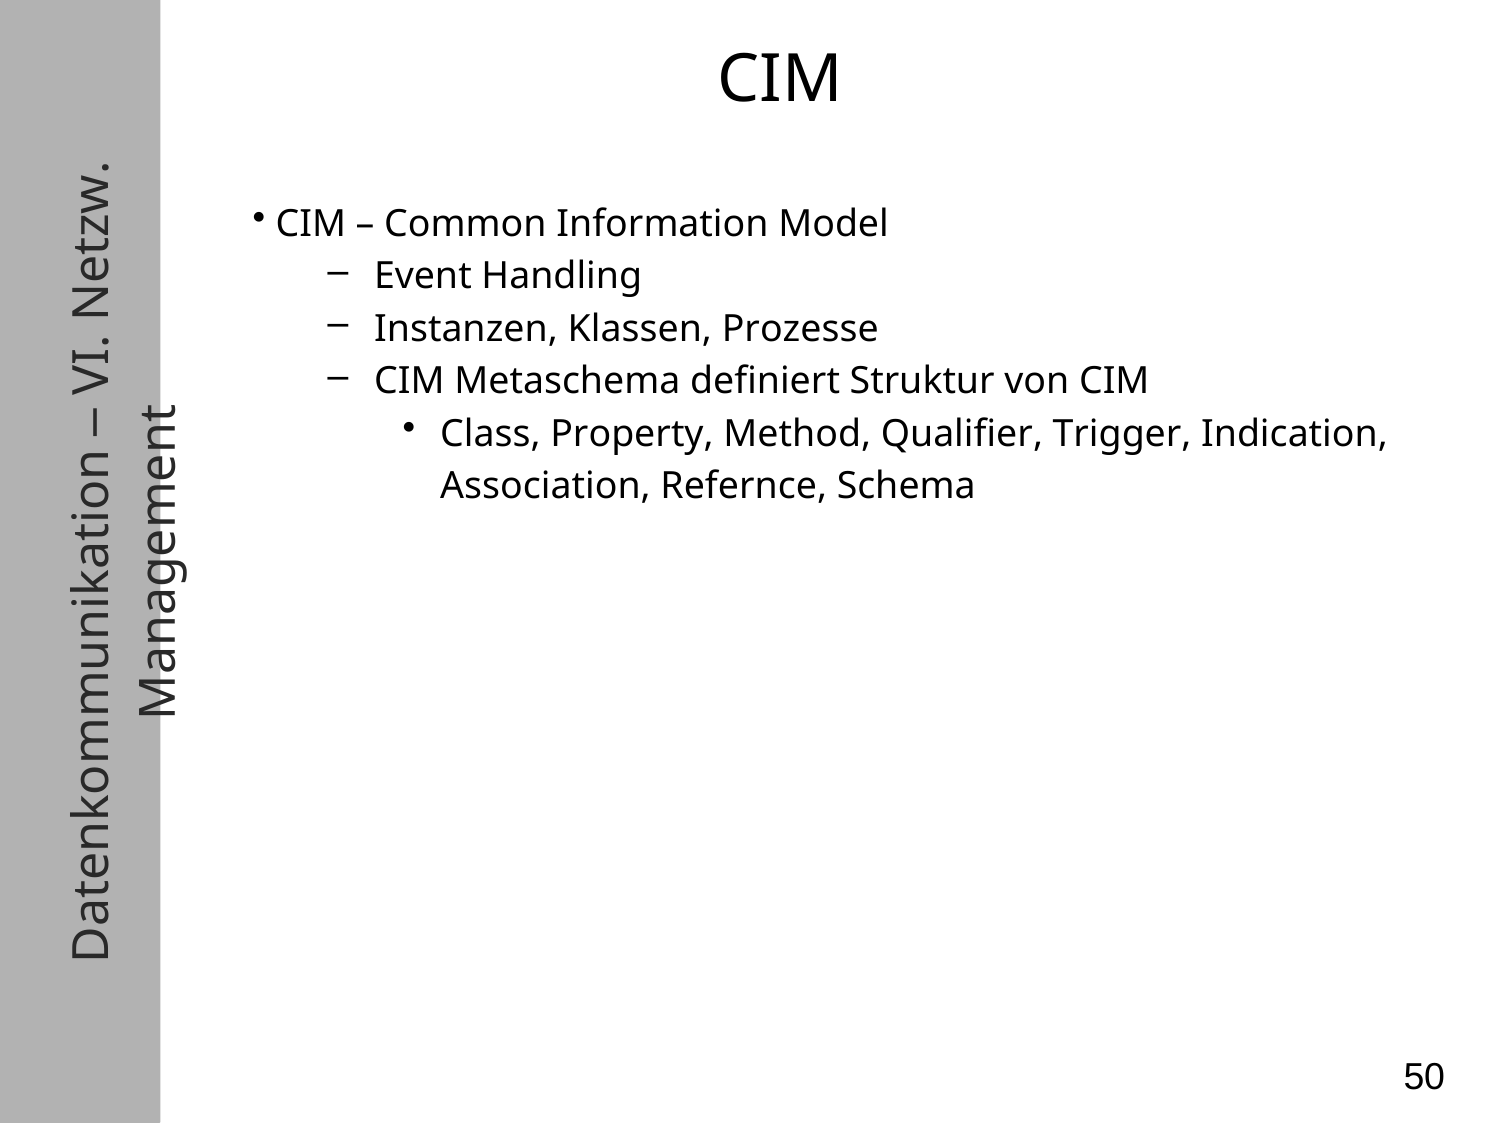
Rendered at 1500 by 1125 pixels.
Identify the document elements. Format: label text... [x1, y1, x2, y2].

text_box <number> [1403, 1056, 1479, 1106]
text_box Datenkommunikation – VI. Netzw. Management [47, 1, 178, 1124]
text_box [0, 0, 160, 1123]
text_box CIM – Common Information Model Event Handling Instanzen, Klassen, Prozesse CIM Metaschema definiert Struktur von CIM Class, Property, Method, Qualifier, Trigger, Indication, Association, Refernce, Schema [237, 187, 1448, 654]
text_box CIM [429, 27, 1130, 123]
